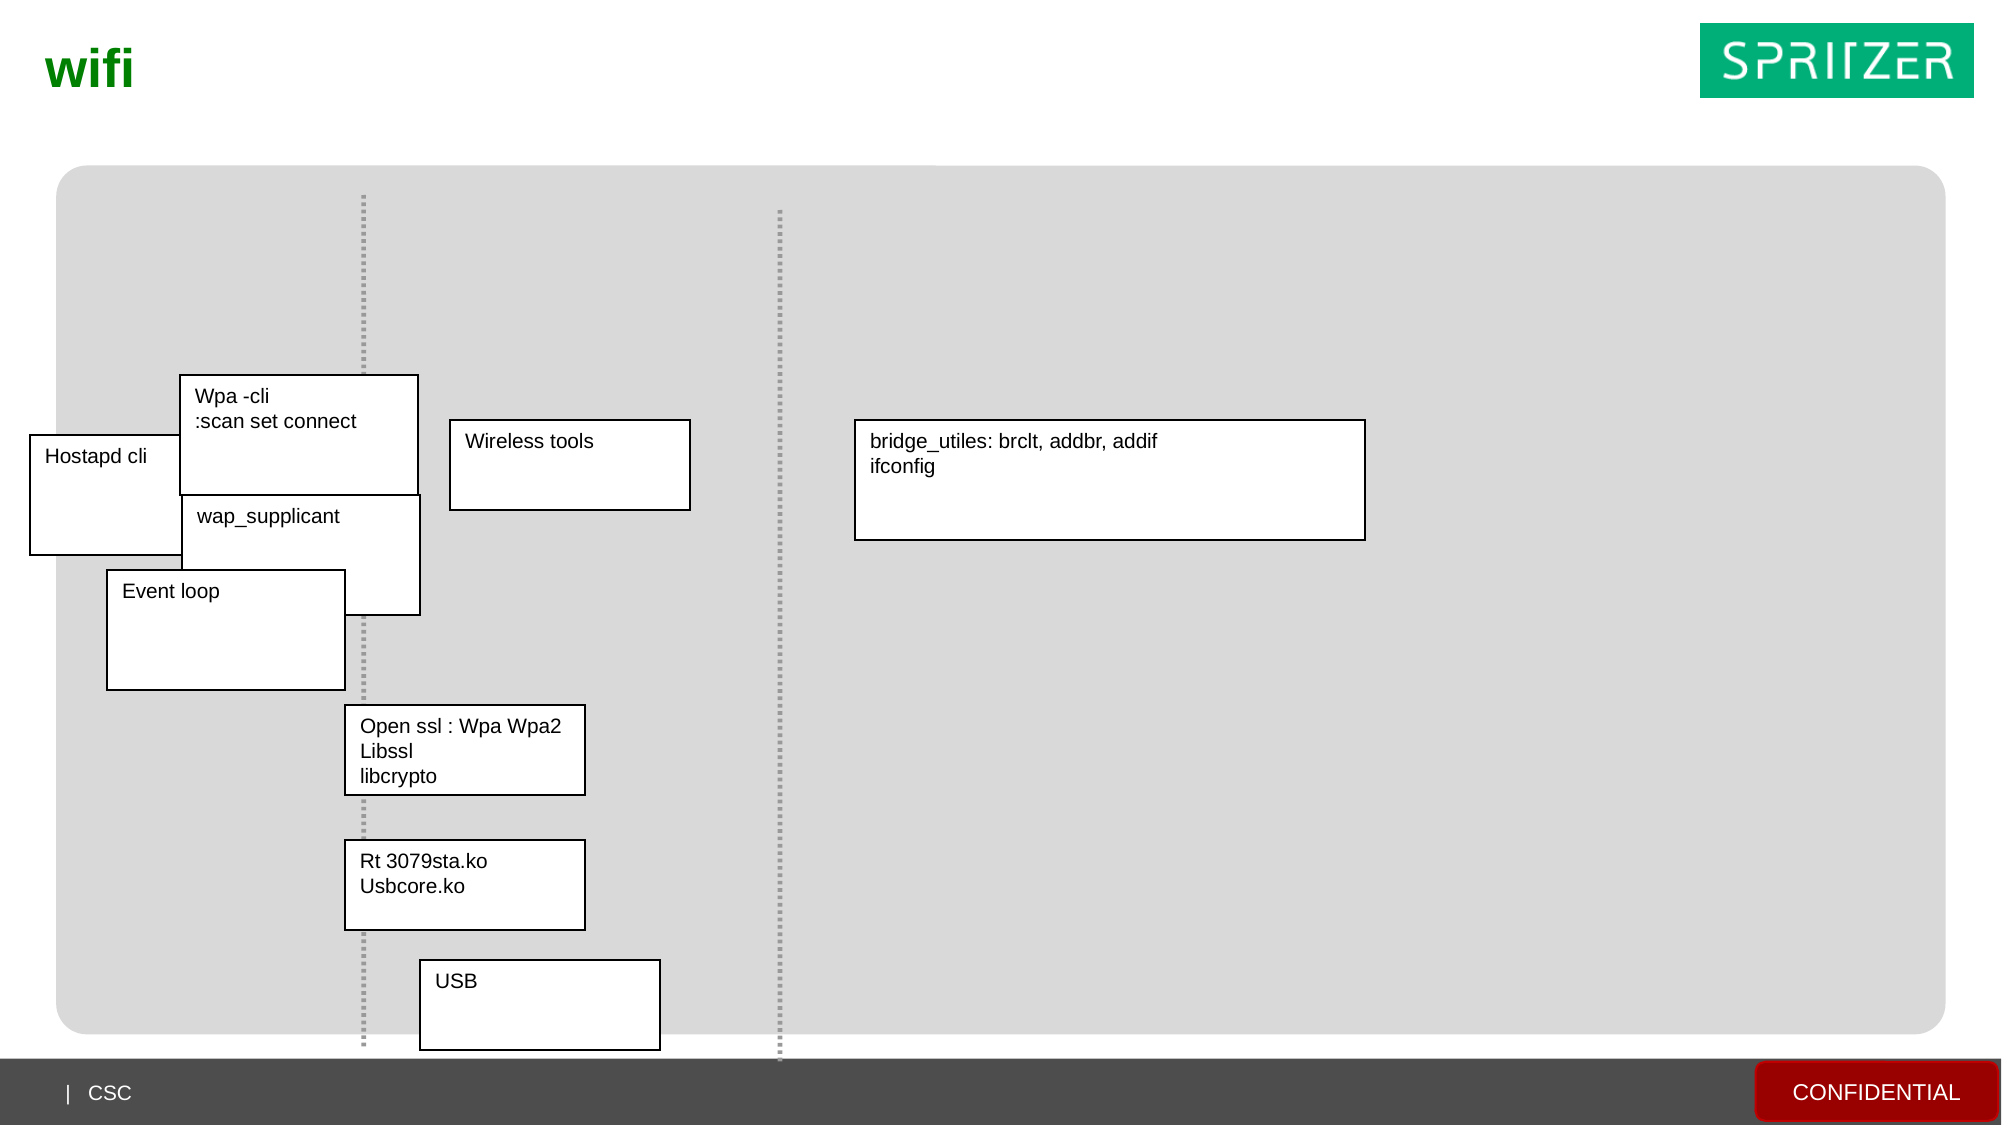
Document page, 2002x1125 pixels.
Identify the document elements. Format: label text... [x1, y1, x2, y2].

text_box Rt 3079sta.ko Usbcore.ko [345, 840, 585, 931]
text_box Wpa -cli :scan set connect [180, 375, 418, 496]
text_box Event loop [107, 570, 346, 690]
text_box wifi [45, 27, 1954, 99]
text_box Hostapd cli [30, 435, 182, 555]
text_box Open ssl : Wpa Wpa2 Libssl libcrypto [345, 705, 586, 796]
text_box USB [420, 960, 661, 1050]
text_box Wireless tools [450, 420, 691, 511]
text_box bridge_utiles: brclt, addbr, addif ifconfig [855, 420, 1366, 540]
text_box wap_supplicant [182, 495, 421, 616]
picture [1700, 23, 1974, 98]
